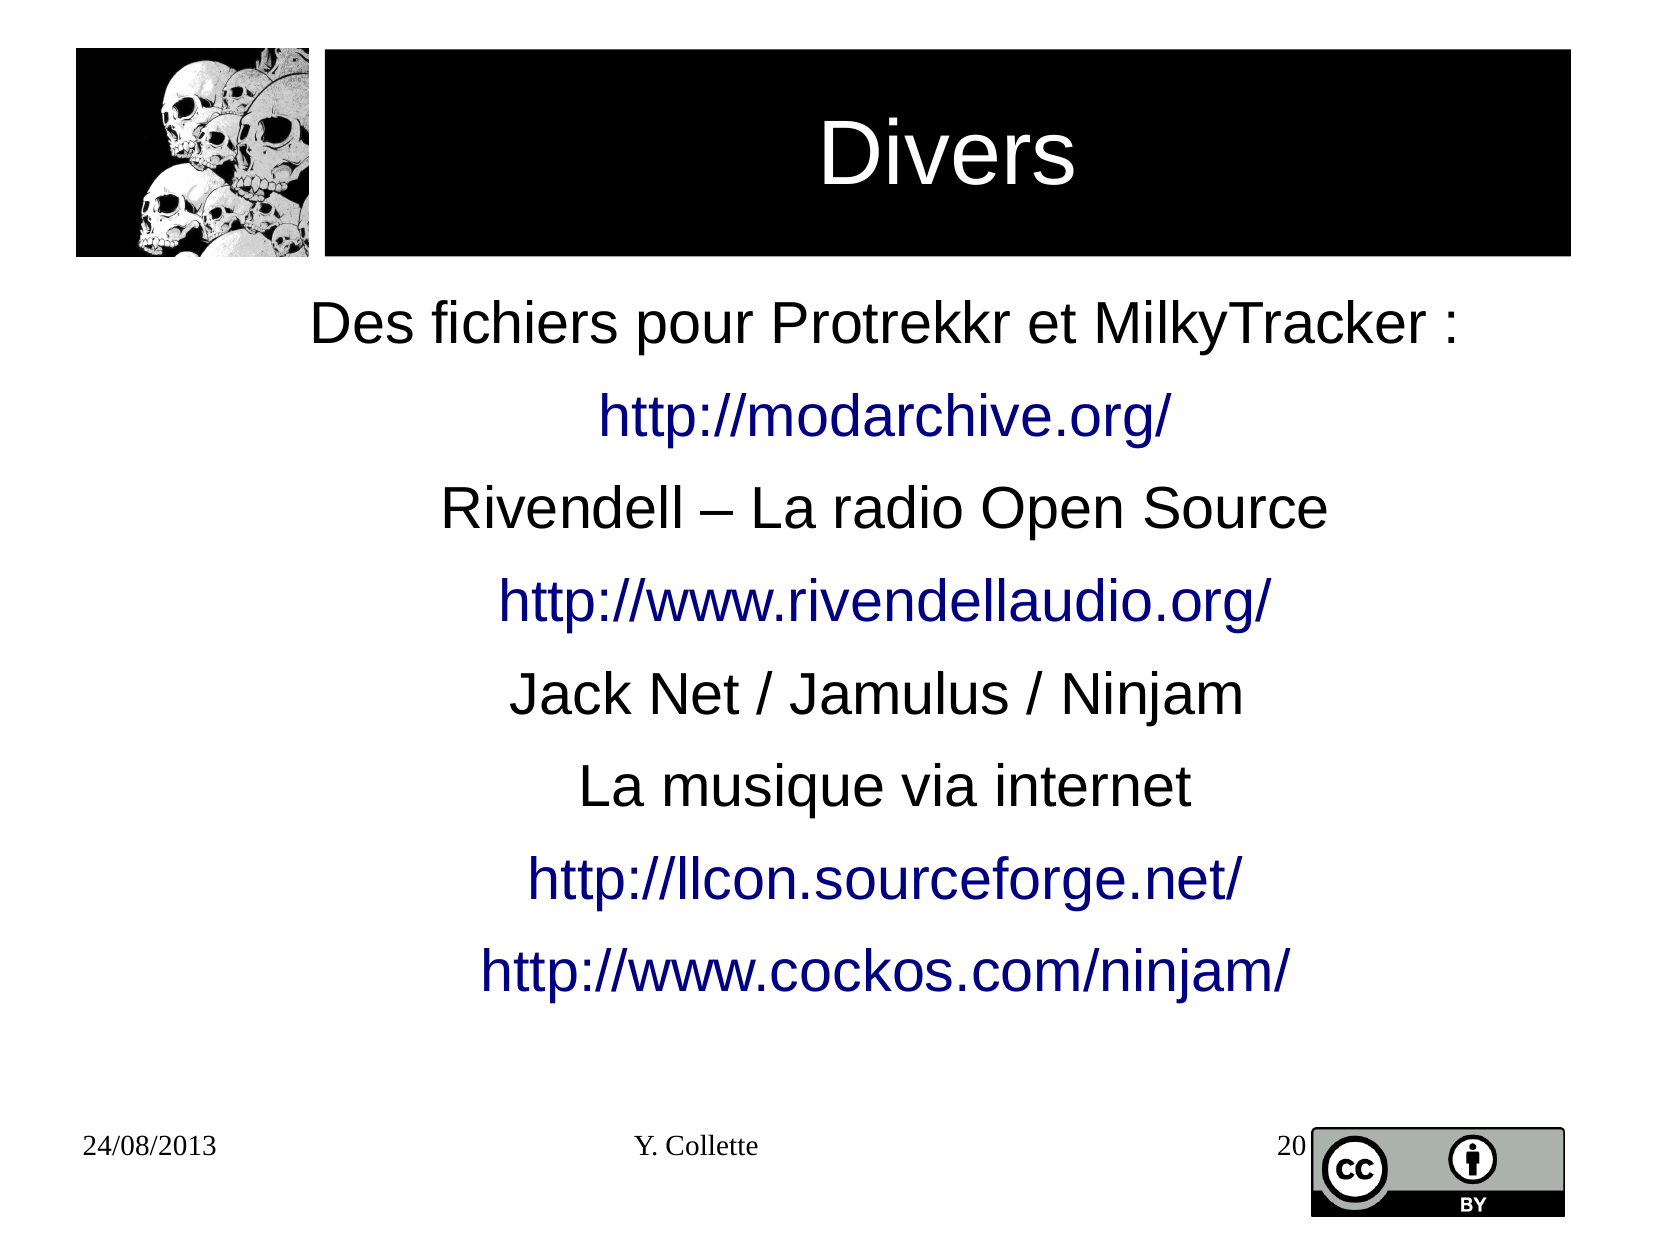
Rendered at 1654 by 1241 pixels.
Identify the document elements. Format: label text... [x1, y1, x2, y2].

picture [76, 48, 309, 257]
picture [1311, 1127, 1565, 1217]
title Divers [324, 49, 1571, 257]
list Des fichiers pour Protrekkr et MilkyTracker : http://modarchive.org/ Rivendell – La radio Open Source http://www.rivendellaudio.org/ Jack Net / Jamulus / Ninjam La musique via internet http://llcon.sourceforge.net/ http://www.cockos.com/ninjam/ [88, 290, 1654, 1010]
